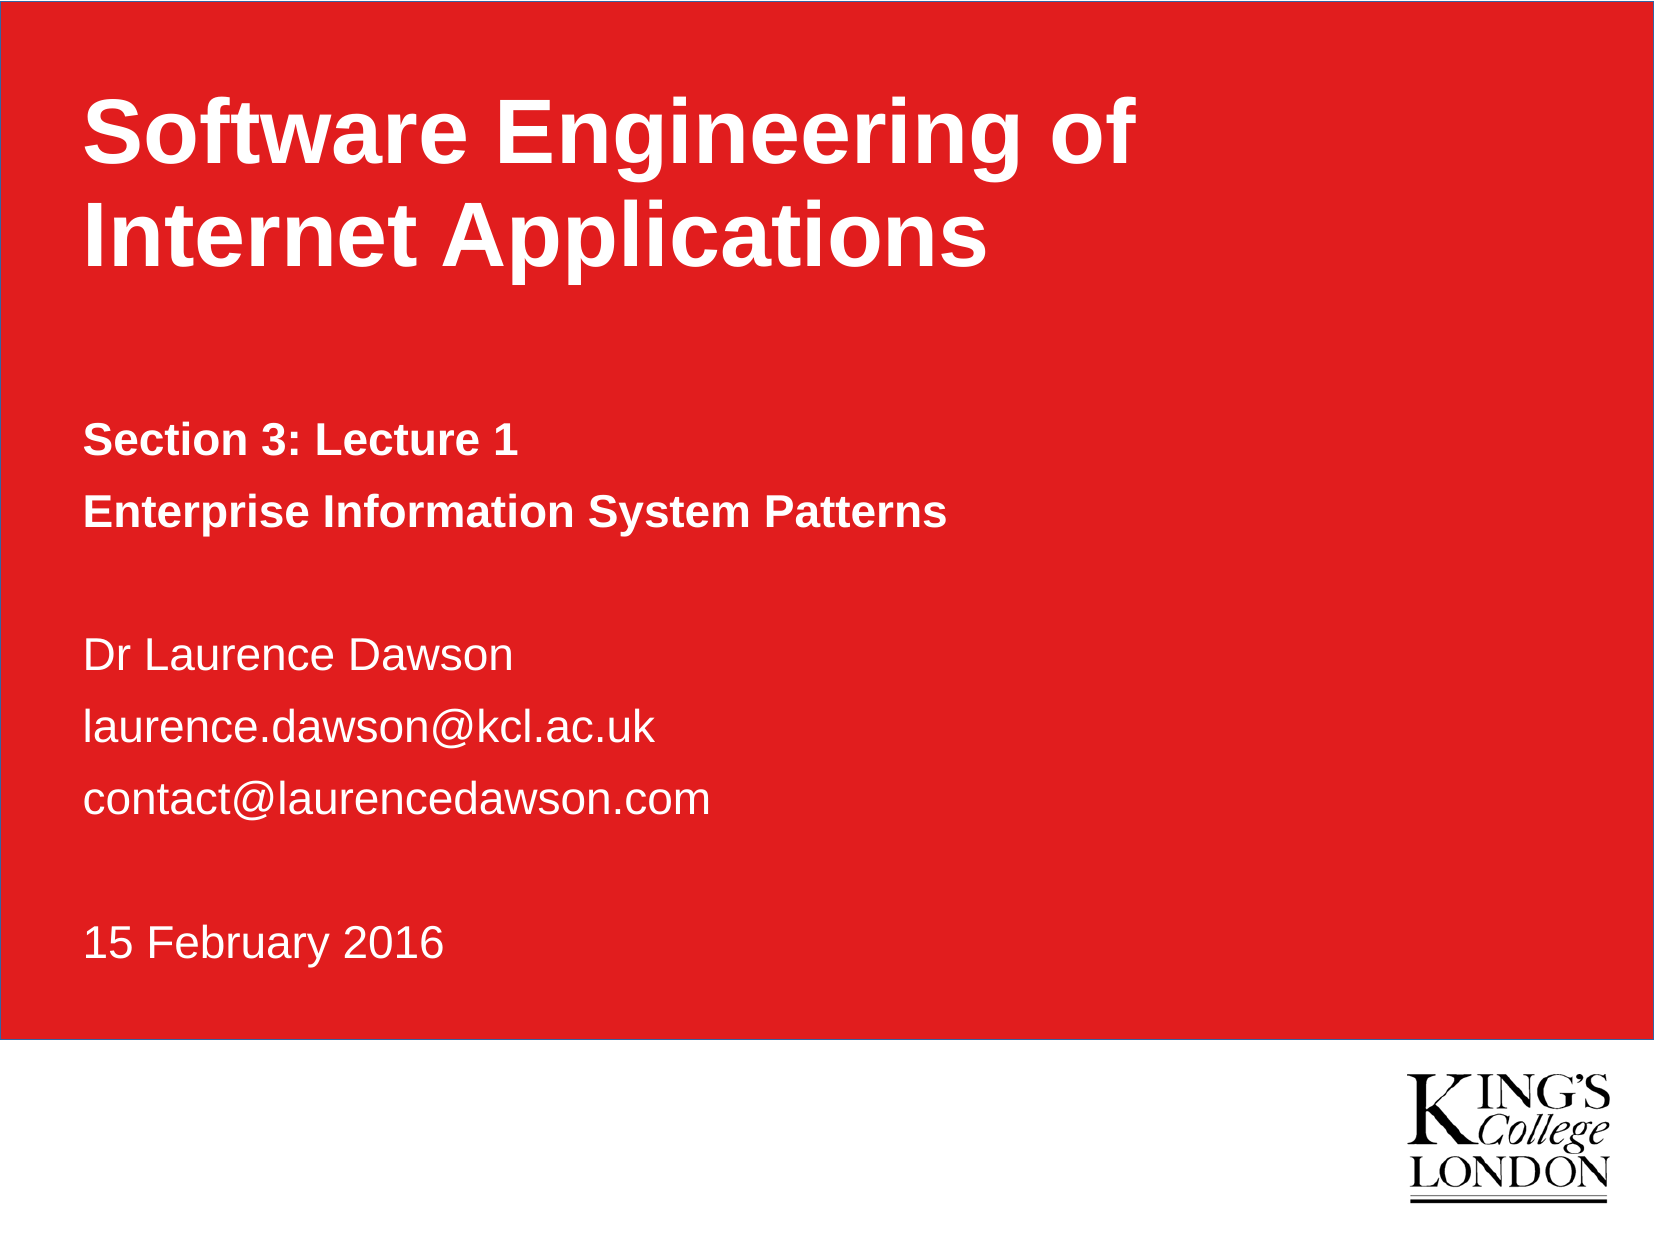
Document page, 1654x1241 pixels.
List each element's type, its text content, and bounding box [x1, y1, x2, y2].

picture [1405, 1063, 1619, 1217]
title Software Engineering of Internet Applications [82, 59, 1571, 308]
list Section 3: Lecture 1 Enterprise Information System Patterns Dr Laurence Dawson laurence.dawson@kcl.ac.uk contact@laurencedawson.com 15 February 2016 [82, 413, 1571, 969]
